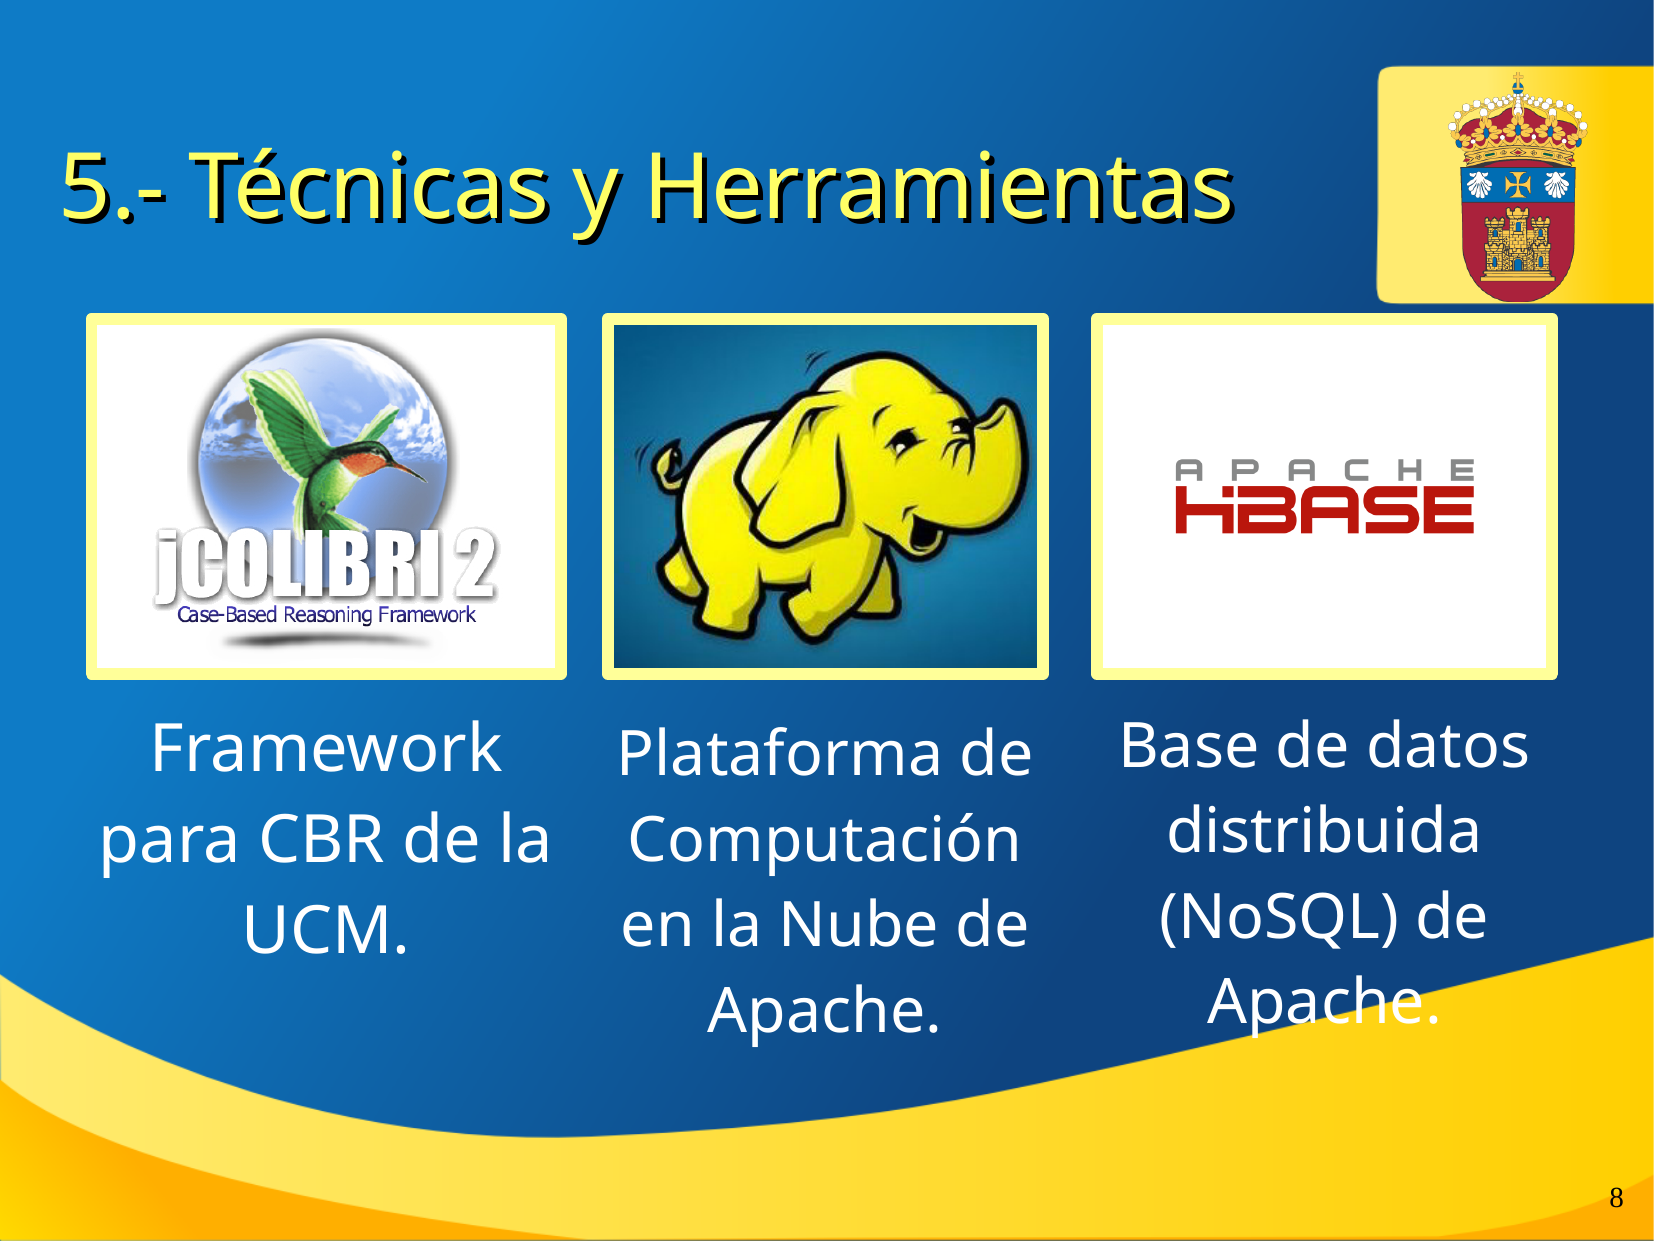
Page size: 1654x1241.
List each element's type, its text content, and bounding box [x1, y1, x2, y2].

picture [0, 0, 1654, 1241]
list Plataforma de Computación en la Nube de Apache. [587, 708, 1063, 1052]
list Base de datos distribuida (NoSQL) de Apache. [1086, 700, 1563, 1044]
list Framework para CBR de la UCM. [88, 700, 564, 1044]
title 5.- Técnicas y Herramientas [59, 70, 1335, 296]
